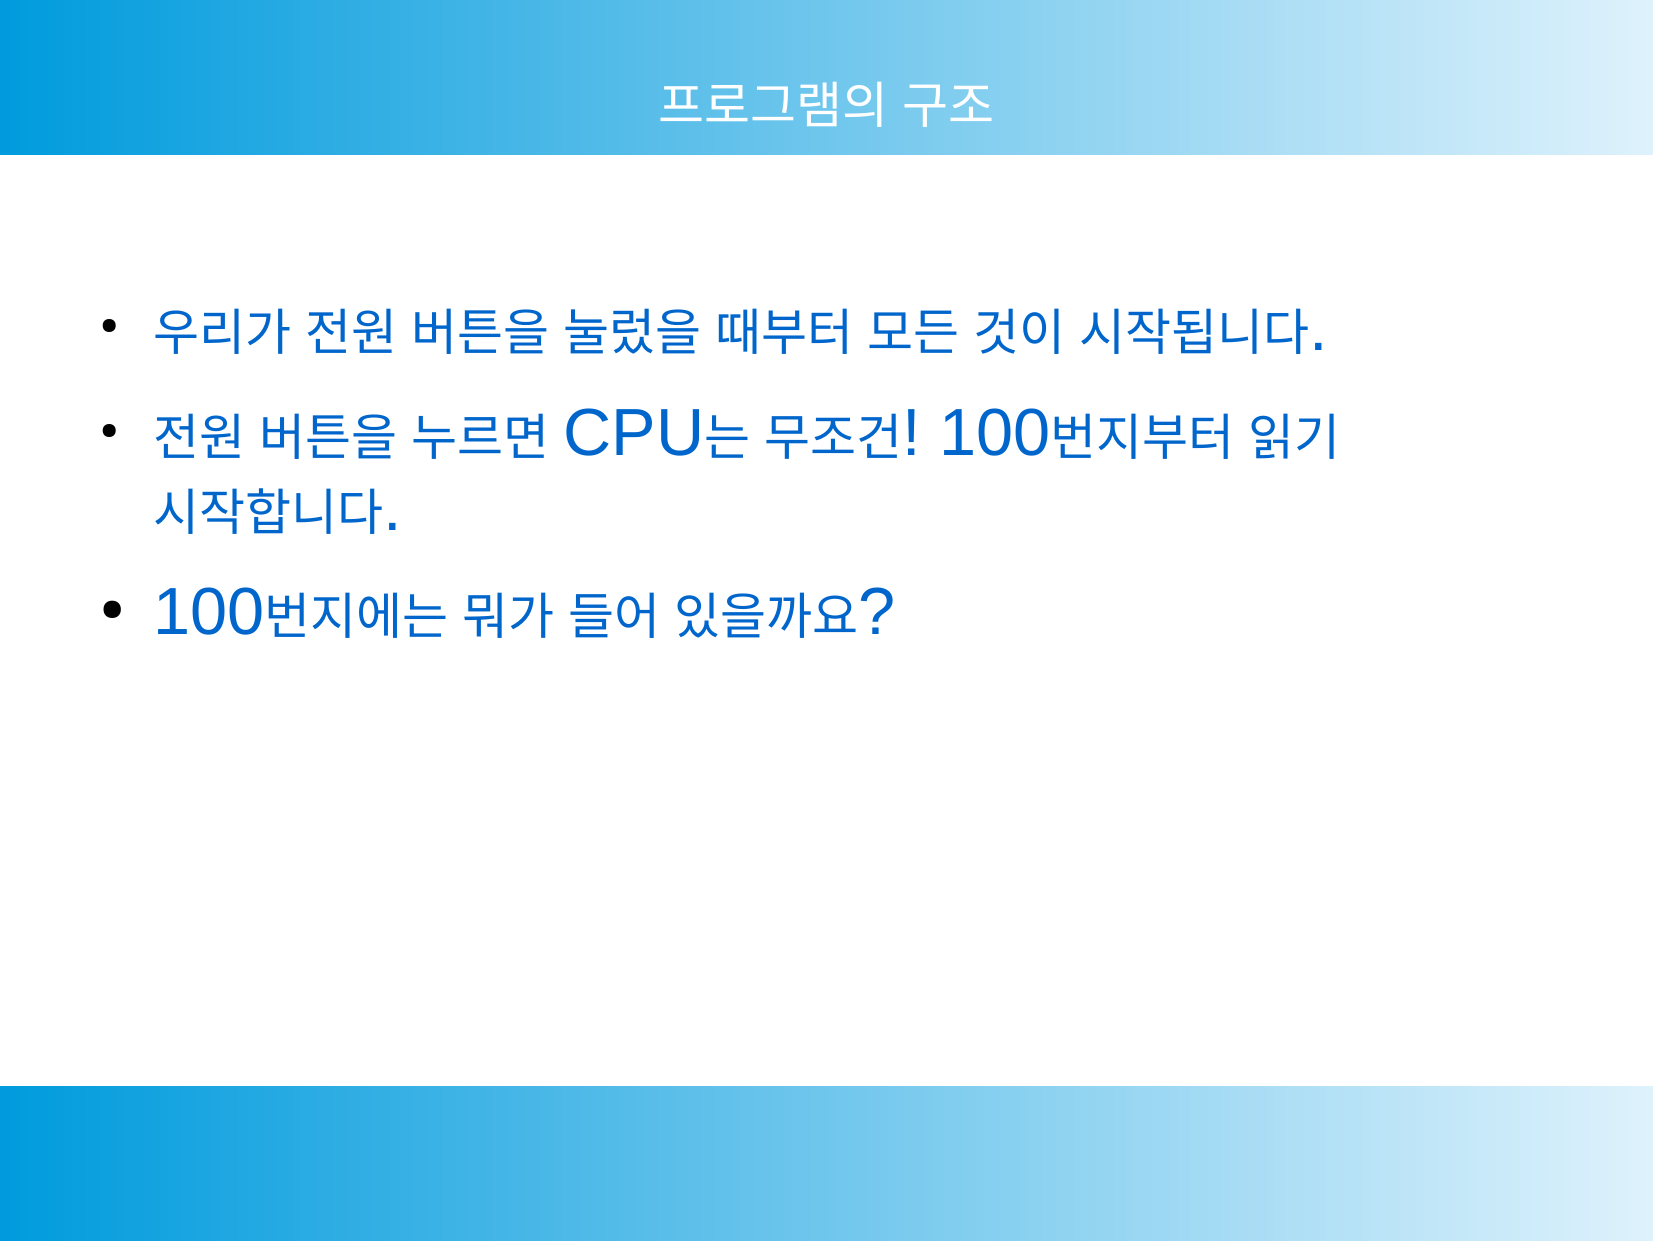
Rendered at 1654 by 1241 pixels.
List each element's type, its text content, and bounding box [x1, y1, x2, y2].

title 프로그램의 구조 [82, 49, 1571, 155]
list 우리가 전원 버튼을 눌렀을 때부터 모든 것이 시작됩니다. 전원 버튼을 누르면 CPU는 무조건! 100번지부터 읽기 시작합니다. 100번지에는 뭐가 들어 있을까요? [82, 290, 1571, 1010]
